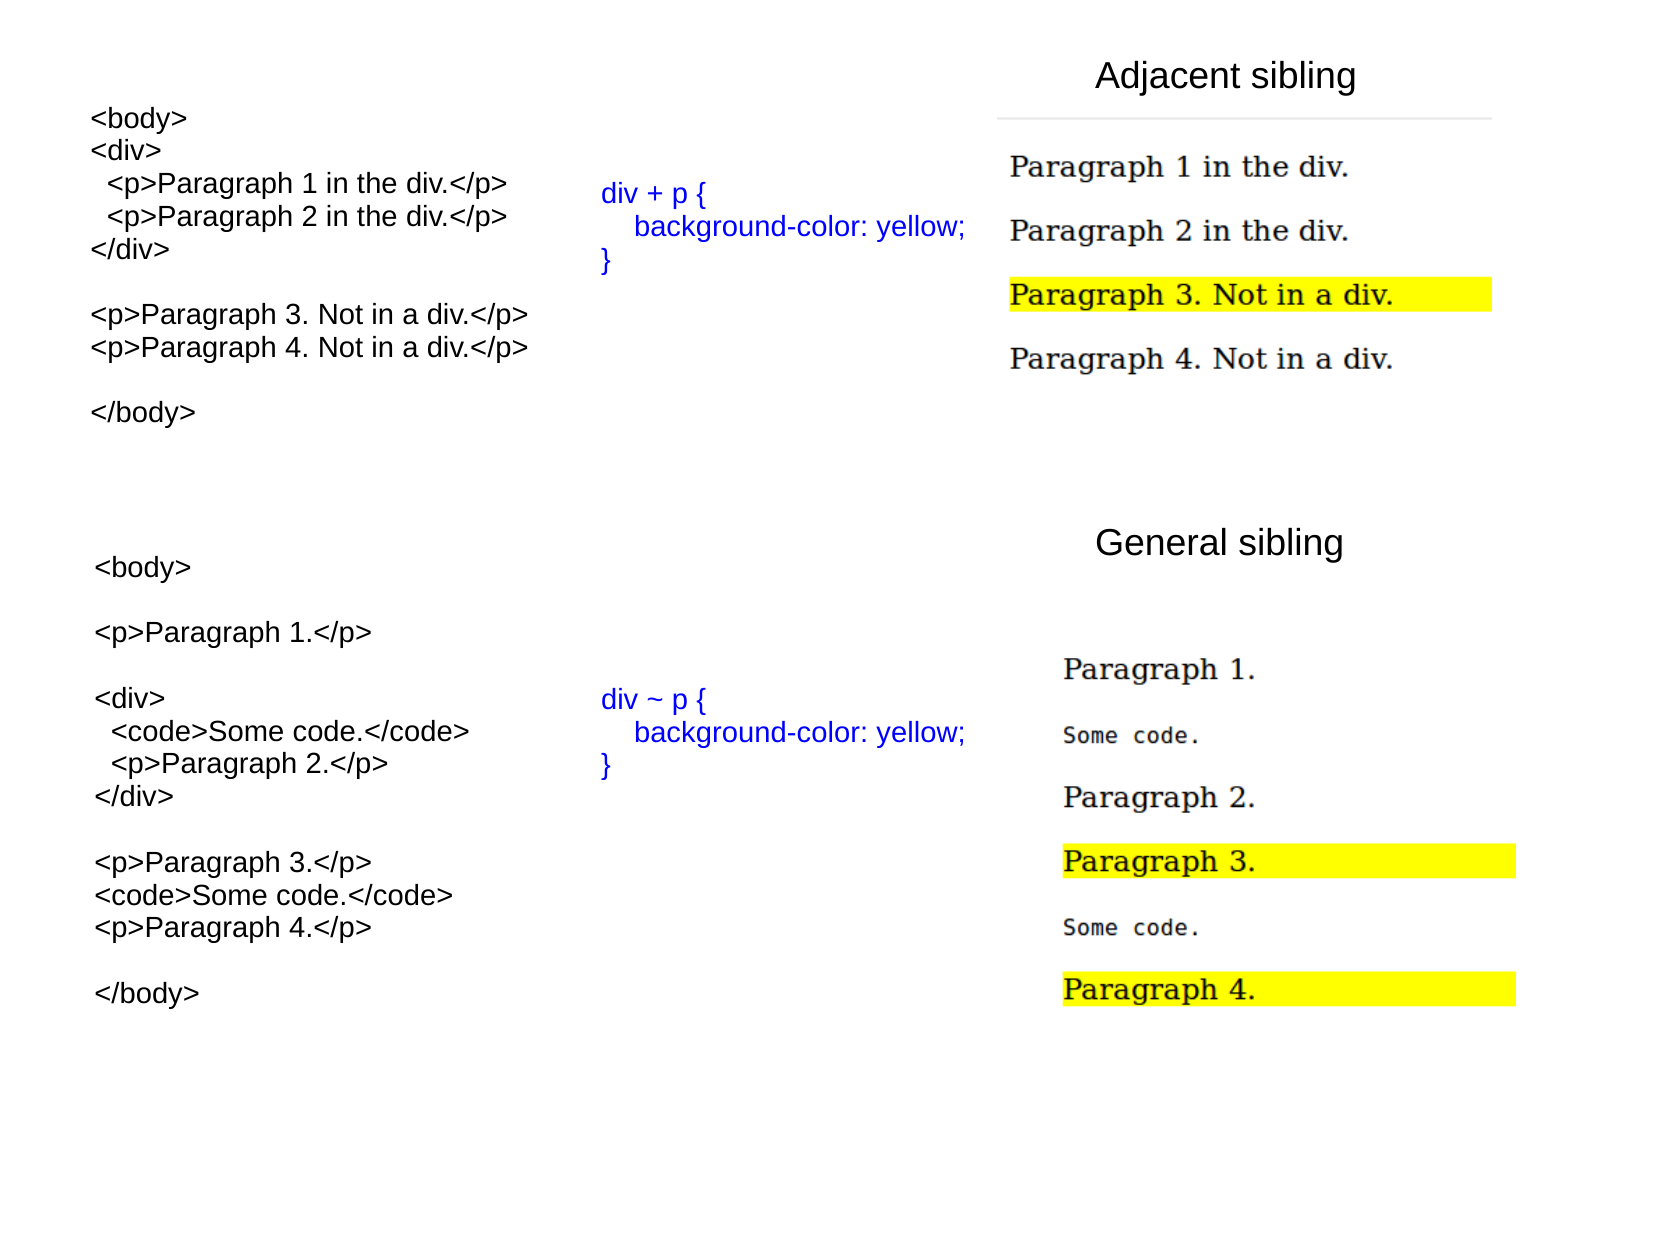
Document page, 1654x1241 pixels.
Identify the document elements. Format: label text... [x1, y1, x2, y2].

text_box div + p { background-color: yellow; } [586, 170, 982, 284]
text_box General sibling [1080, 513, 1370, 571]
text_box <body> <div> <p>Paragraph 1 in the div.</p> <p>Paragraph 2 in the div.</p> </div> <p>Paragraph 3. Not in a div.</p> <p>Paragraph 4. Not in a div.</p> </body> [75, 61, 667, 455]
picture [997, 117, 1492, 426]
text_box Adjacent sibling [1080, 47, 1383, 105]
picture [1056, 625, 1516, 1051]
text_box div ~ p { background-color: yellow; } [586, 675, 982, 822]
text_box <body> <p>Paragraph 1.</p> <div> <code>Some code.</code> <p>Paragraph 2.</p> </div> <p>Paragraph 3.</p> <code>Some code.</code> <p>Paragraph 4.</p> </body> [79, 543, 591, 1050]
